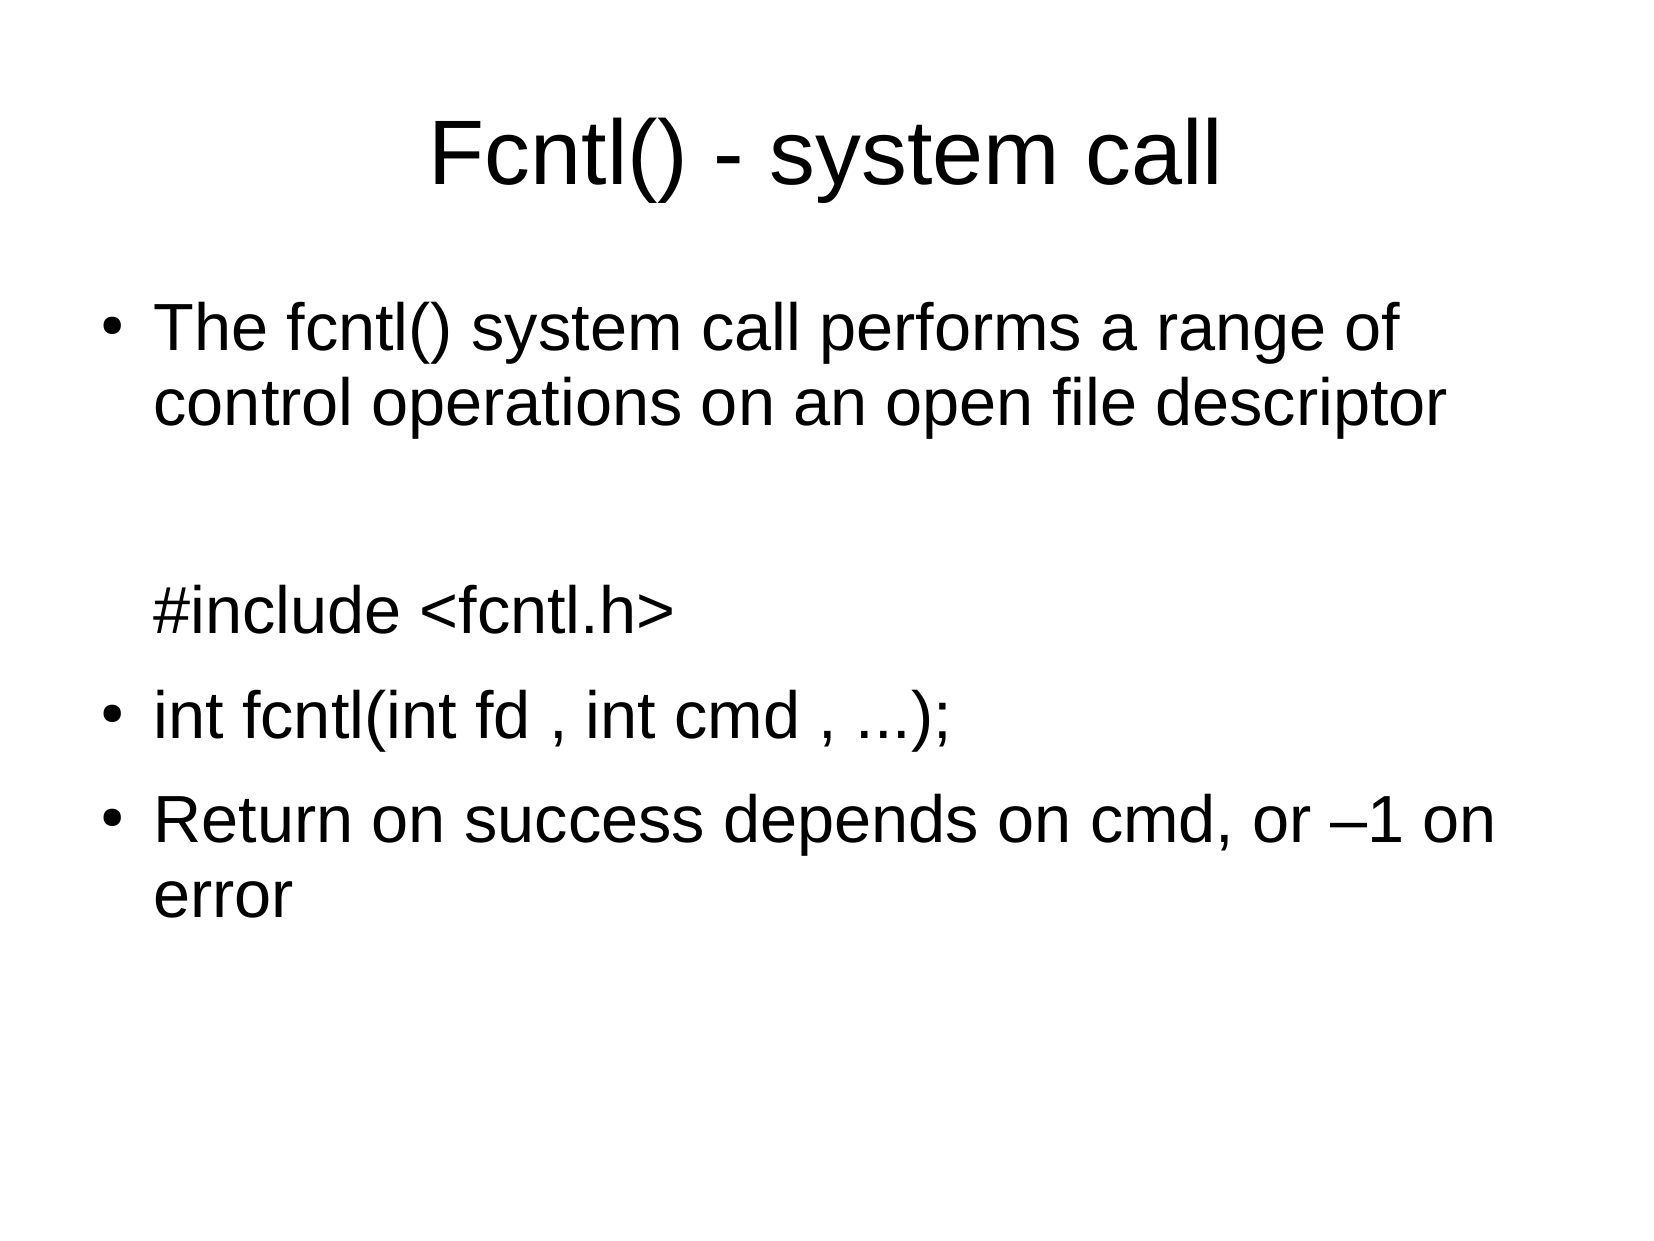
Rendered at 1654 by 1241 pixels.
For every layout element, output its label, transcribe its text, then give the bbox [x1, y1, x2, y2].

title Fcntl() - system call [82, 49, 1571, 257]
list The fcntl() system call performs a range of control operations on an open file descriptor #include <fcntl.h> int fcntl(int fd , int cmd , ...); Return on success depends on cmd, or –1 on error [82, 290, 1571, 1010]
